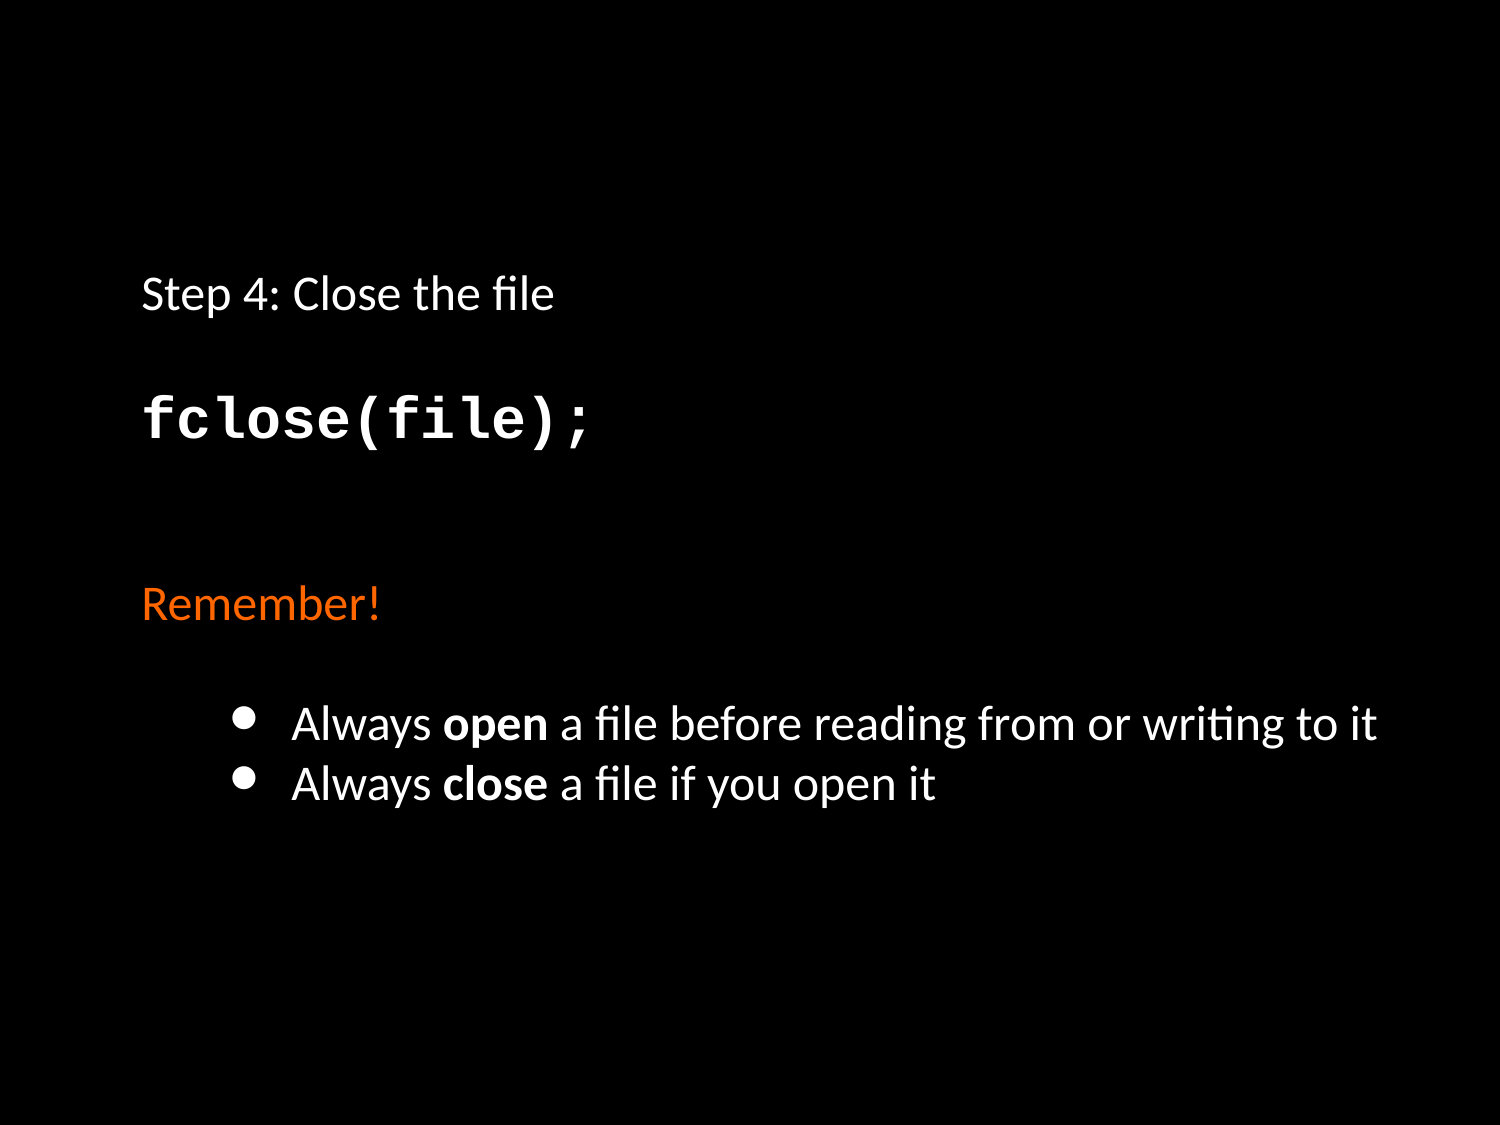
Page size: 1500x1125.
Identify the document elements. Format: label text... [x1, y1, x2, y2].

text_box Step 4: Close the file fclose(file); Remember! Always open a file before reading from or writing to it Always close a file if you open it [126, 421, 1410, 709]
